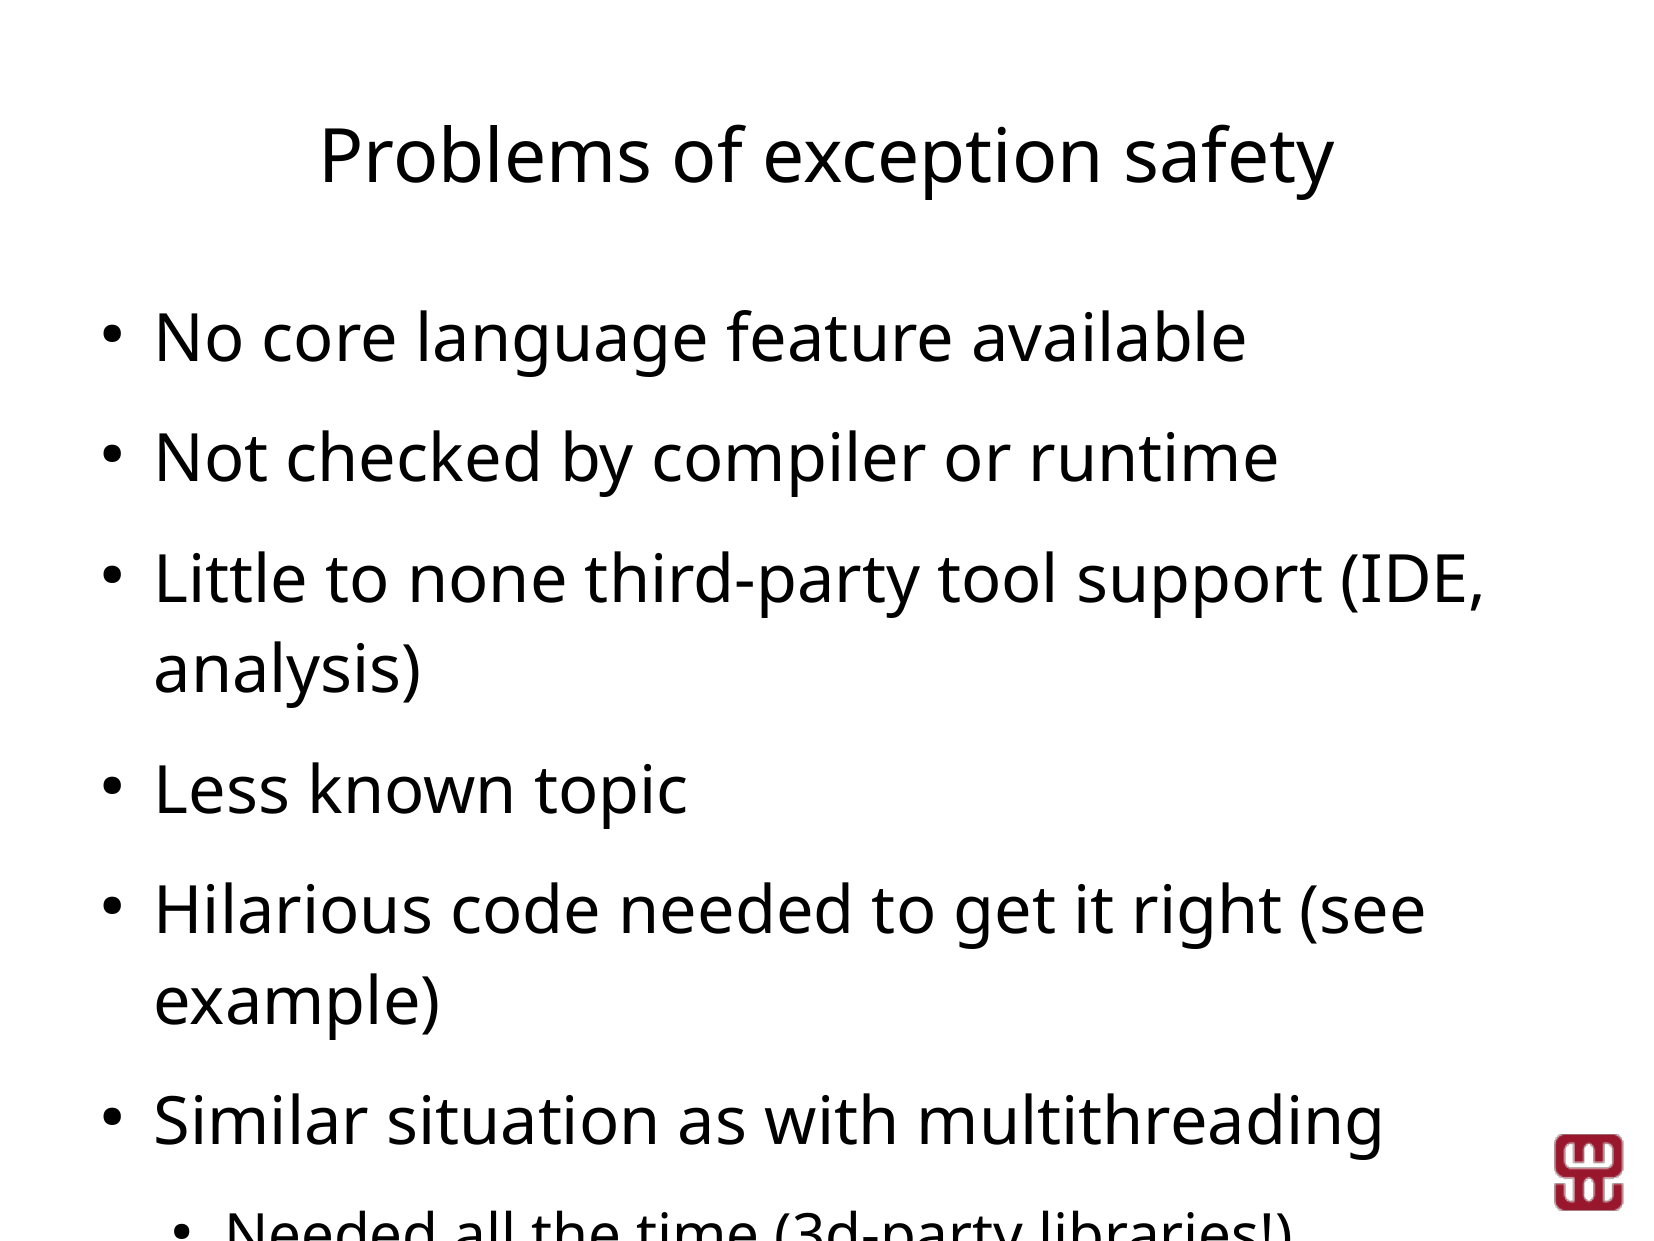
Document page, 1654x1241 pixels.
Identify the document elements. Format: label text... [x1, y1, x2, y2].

list No core language feature available Not checked by compiler or runtime Little to none third-party tool support (IDE, analysis) Less known topic Hilarious code needed to get it right (see example) Similar situation as with multithreading Needed all the time (3d-party libraries!) Difficult to get right Without proper tooling [82, 290, 1571, 1185]
picture [1553, 1133, 1625, 1214]
title Problems of exception safety [82, 56, 1571, 250]
